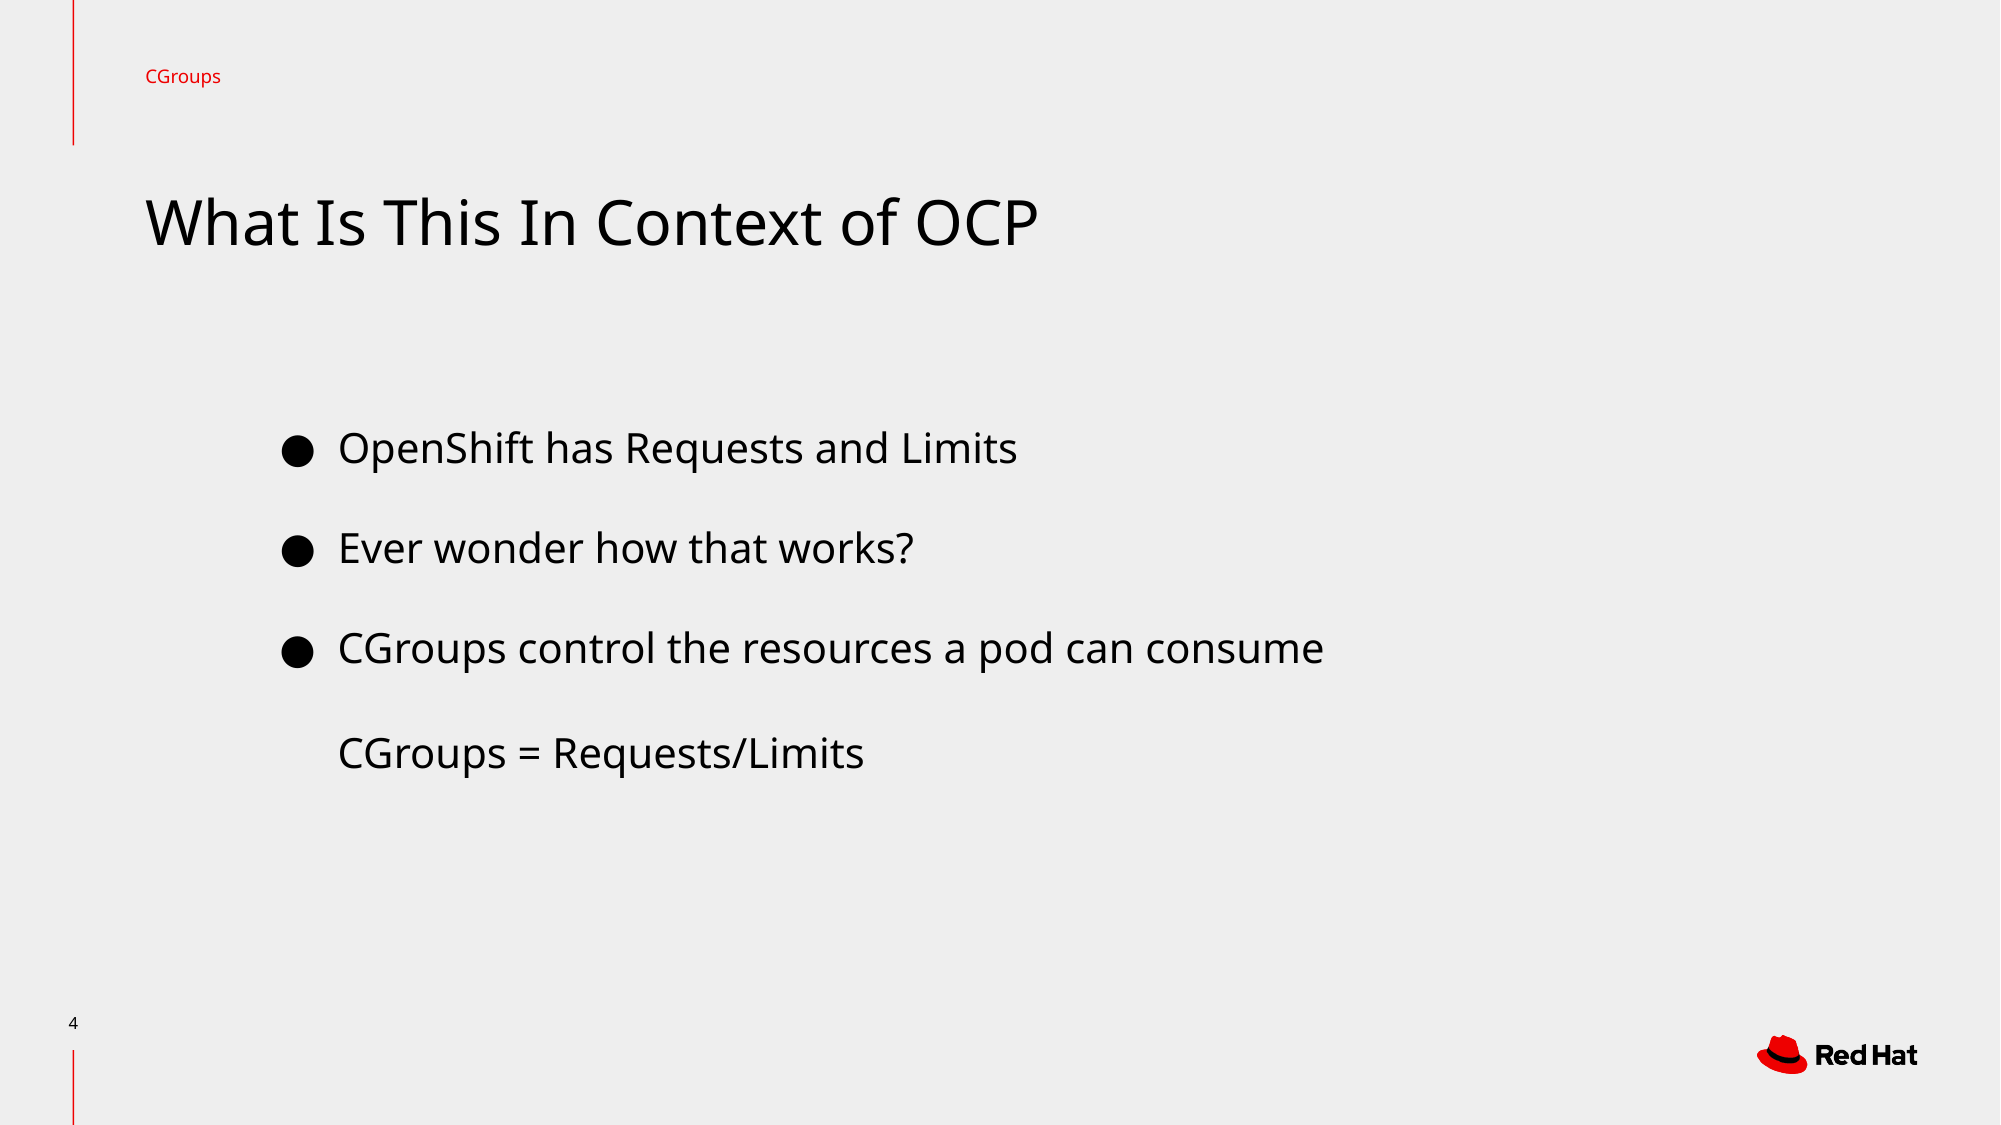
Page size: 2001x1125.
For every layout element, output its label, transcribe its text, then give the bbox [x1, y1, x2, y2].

title CGroups control the resources a pod can consume CGroups = Requests/Limits [262, 567, 1832, 962]
title OpenShift has Requests and Limits [262, 366, 1832, 443]
subtitle CGroups [73, 9, 919, 143]
picture [1757, 1035, 1918, 1074]
slide_number <number> [13, 1012, 134, 1036]
title Ever wonder how that works? [262, 466, 1832, 543]
title What Is This In Context of OCP [73, 156, 1713, 269]
